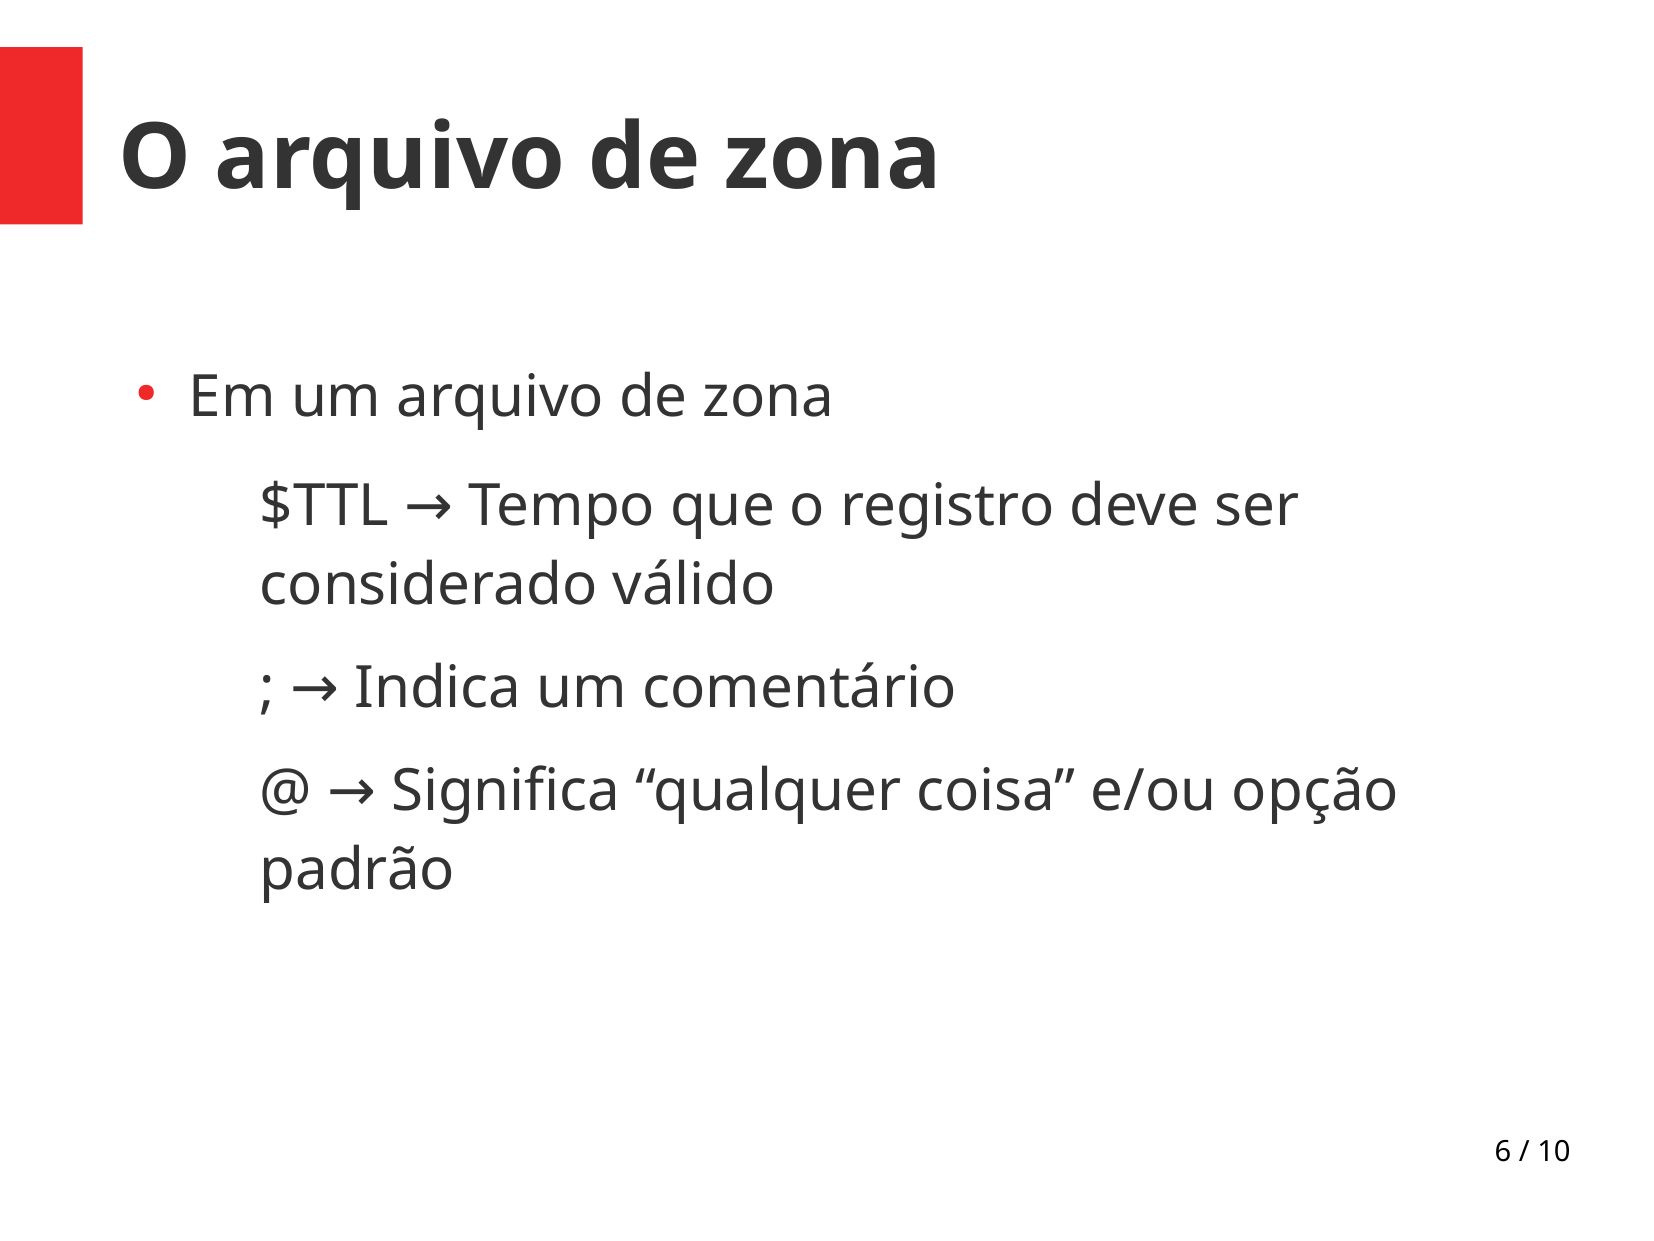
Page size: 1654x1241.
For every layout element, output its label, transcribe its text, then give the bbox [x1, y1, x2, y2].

list Em um arquivo de zona $TTL → Tempo que o registro deve ser considerado válido ; → Indica um comentário @ → Significa “qualquer coisa” e/ou opção padrão [118, 354, 1536, 1074]
title O arquivo de zona [118, 49, 1571, 257]
